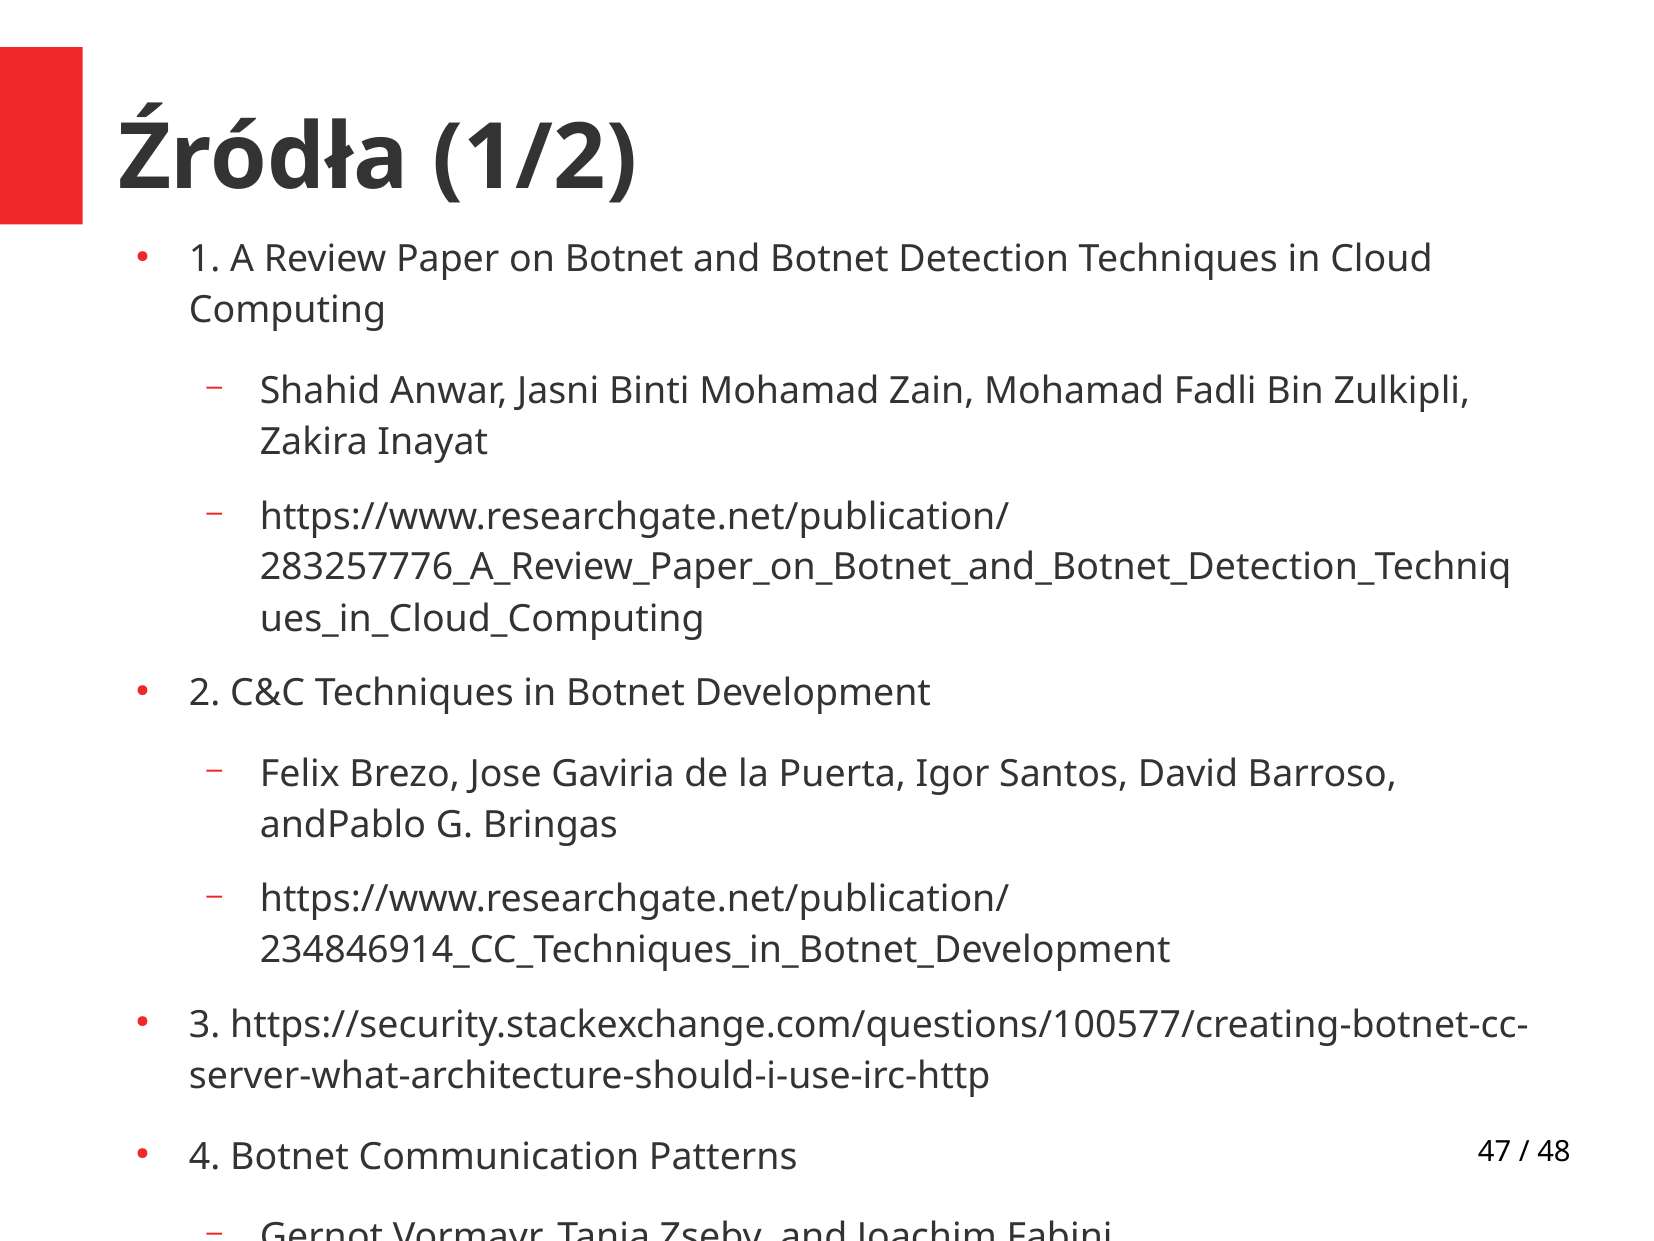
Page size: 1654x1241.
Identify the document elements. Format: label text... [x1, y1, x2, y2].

list 1. A Review Paper on Botnet and Botnet Detection Techniques in Cloud Computing Shahid Anwar, Jasni Binti Mohamad Zain, Mohamad Fadli Bin Zulkipli, Zakira Inayat https://www.researchgate.net/publication/283257776_A_Review_Paper_on_Botnet_and_Botnet_Detection_Techniques_in_Cloud_Computing 2. C&C Techniques in Botnet Development Felix Brezo, Jose Gaviria de la Puerta, Igor Santos, David Barroso, andPablo G. Bringas https://www.researchgate.net/publication/234846914_CC_Techniques_in_Botnet_Development 3. https://security.stackexchange.com/questions/100577/creating-botnet-cc-server-what-architecture-should-i-use-irc-http 4. Botnet Communication Patterns Gernot Vormayr, Tanja Zseby, and Joachim Fabini https://publik.tuwien.ac.at/files/publik_262720.pdf [118, 231, 1536, 952]
title Źródła (1/2) [118, 49, 1571, 257]
